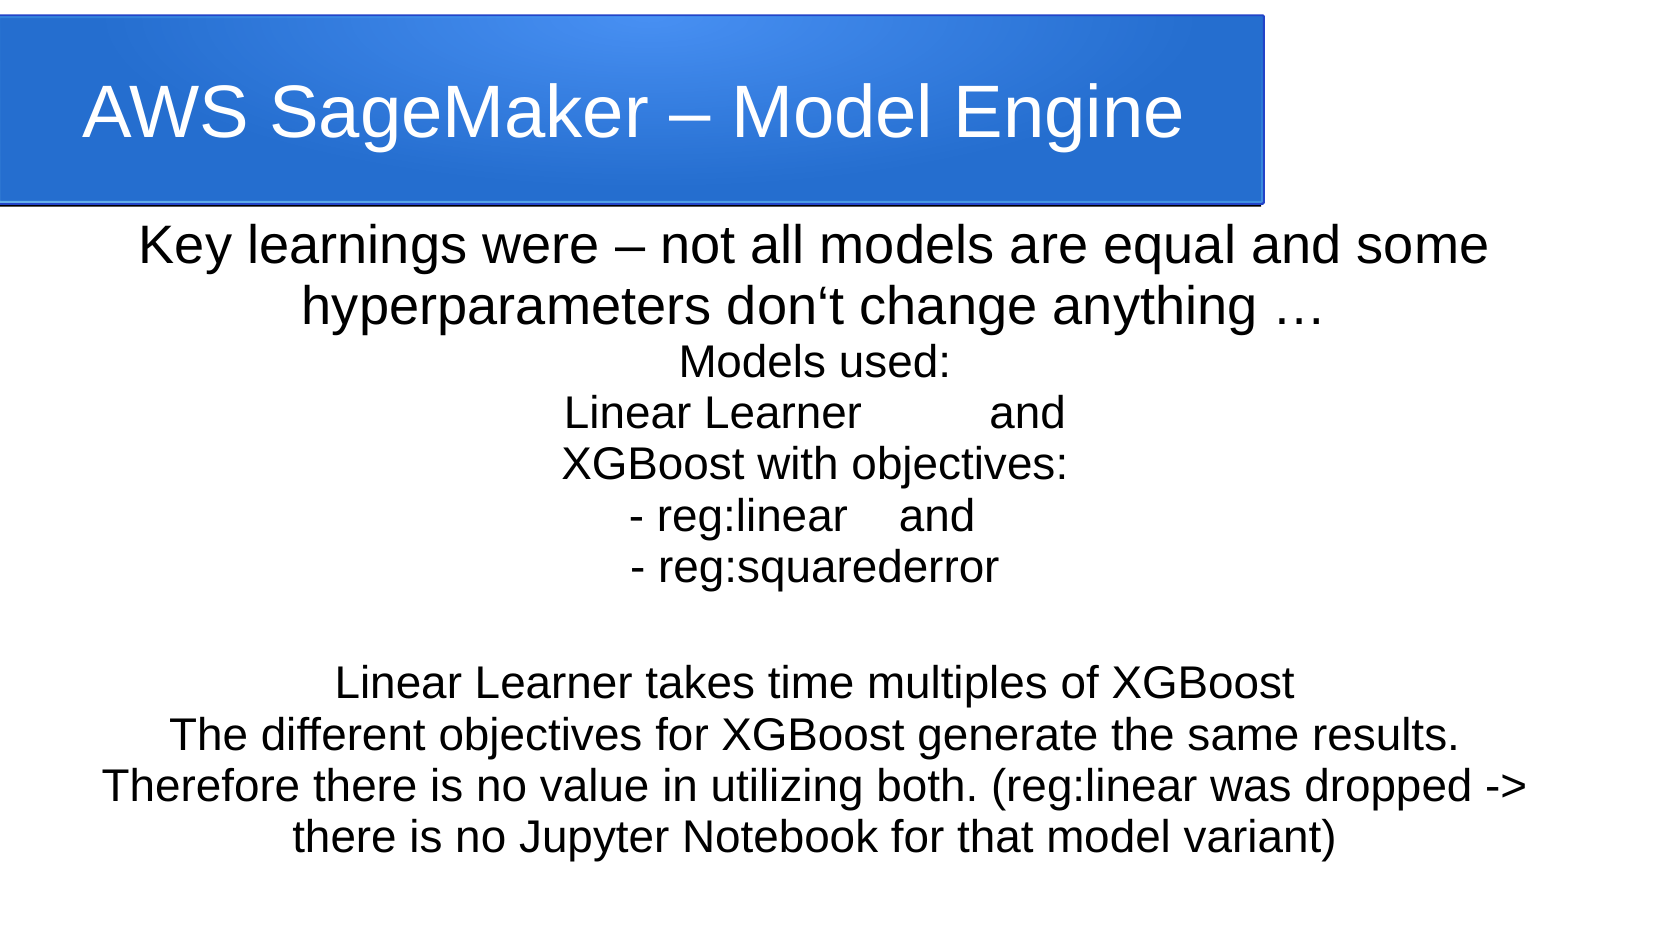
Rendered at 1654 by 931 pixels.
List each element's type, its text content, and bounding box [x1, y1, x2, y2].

subtitle Key learnings were – not all models are equal and some hyperparameters don‘t change anything … Models used: Linear Learner and XGBoost with objectives: - reg:linear and - reg:squarederror Linear Learner takes time multiples of XGBoost The different objectives for XGBoost generate the same results. Therefore there is no value in utilizing both. (reg:linear was dropped -> there is no Jupyter Notebook for that model variant) [70, 214, 1560, 863]
title AWS SageMaker – Model Engine [82, 35, 1235, 189]
